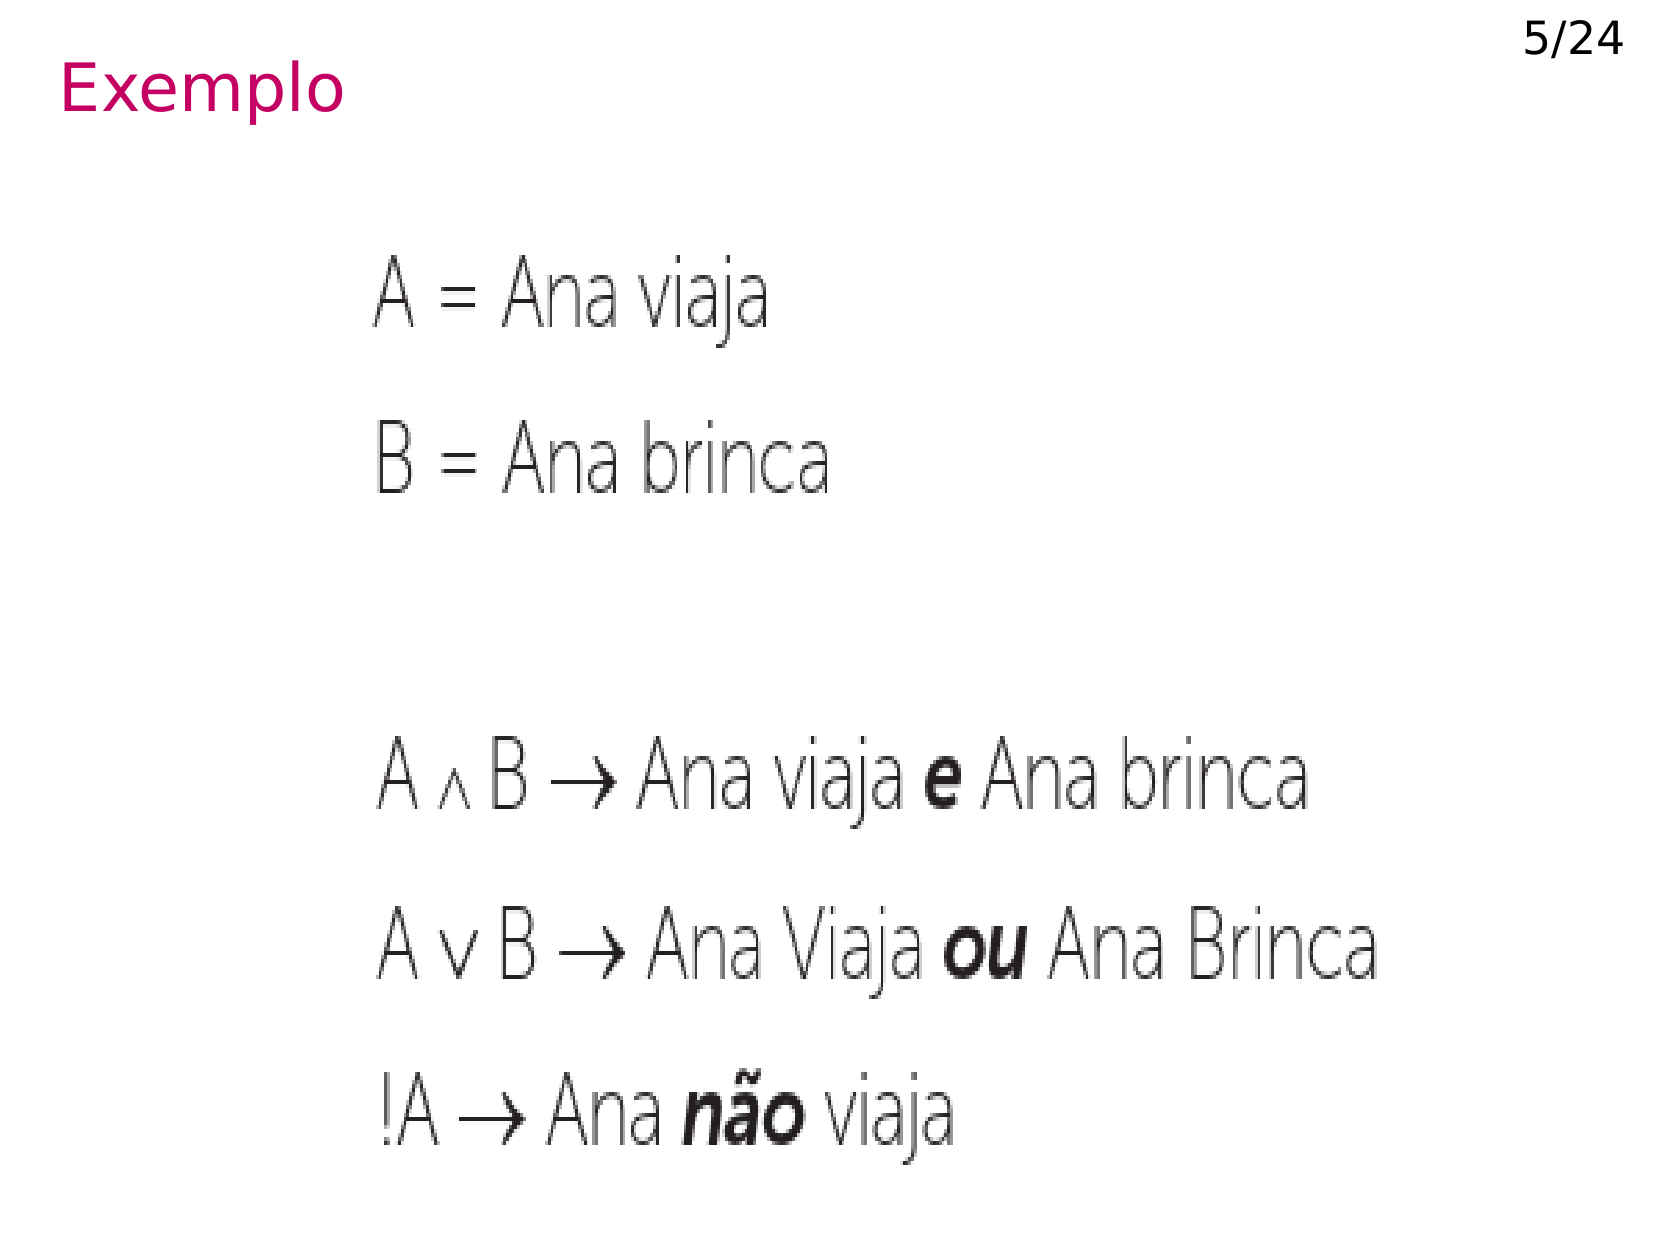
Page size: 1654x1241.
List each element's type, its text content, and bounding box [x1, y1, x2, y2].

title Exemplo [59, 29, 1625, 148]
picture [364, 243, 850, 530]
picture [368, 712, 1394, 1182]
